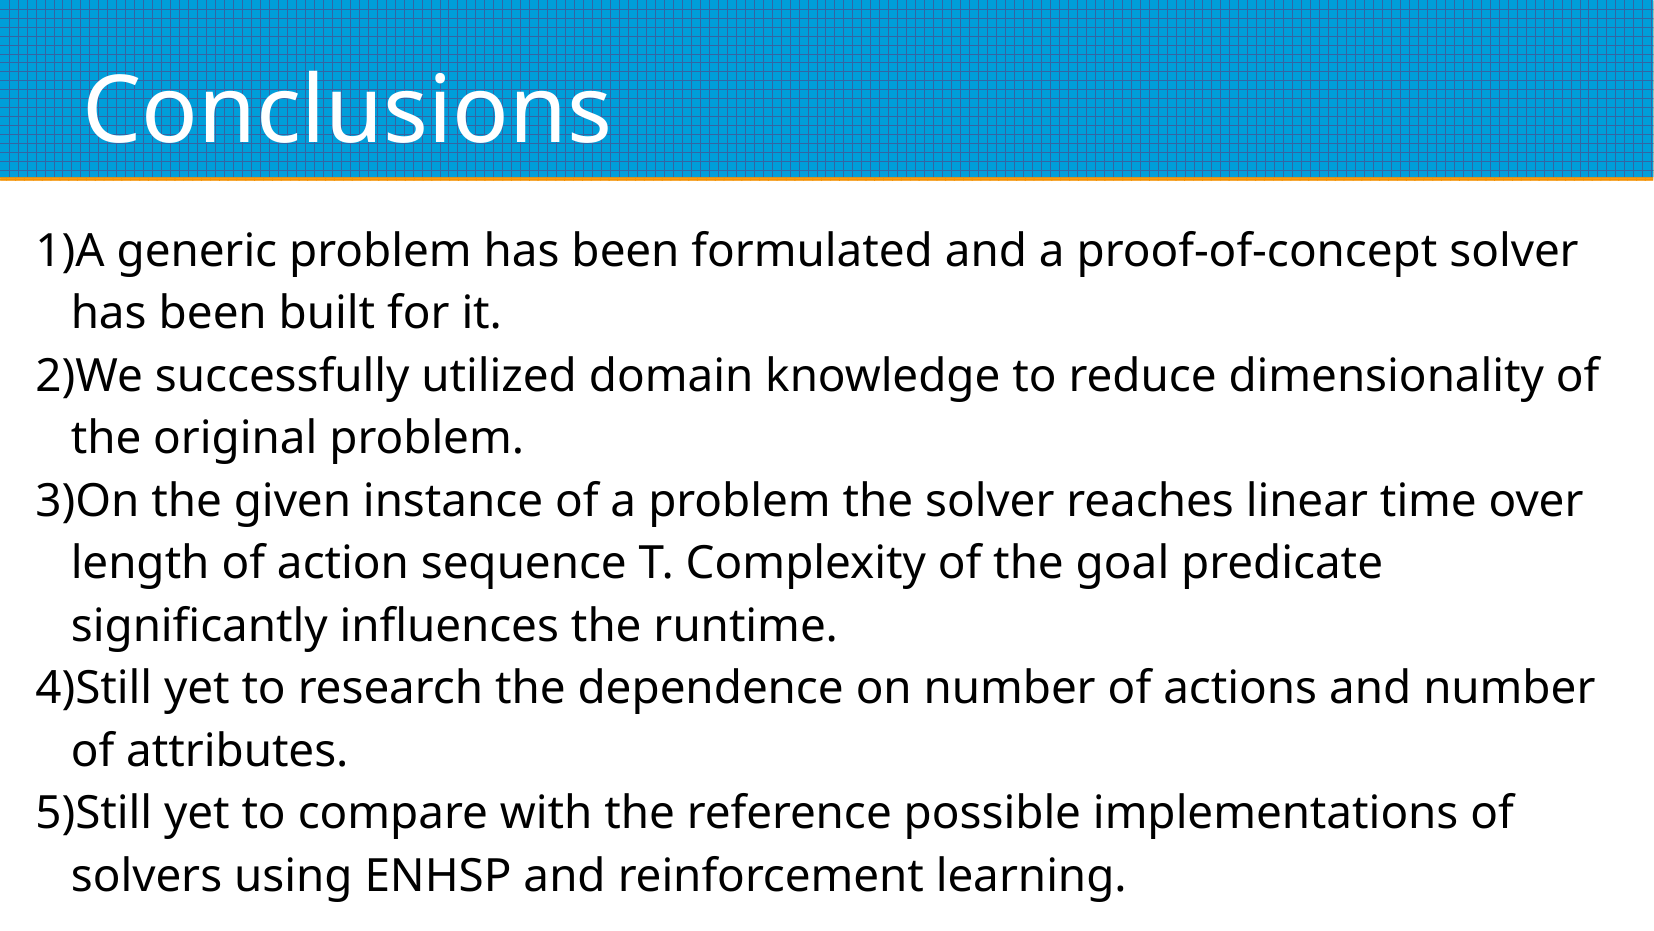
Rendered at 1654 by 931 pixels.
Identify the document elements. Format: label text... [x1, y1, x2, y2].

title Conclusions [82, 14, 1571, 171]
text_box A generic problem has been formulated and a proof-of-concept solver has been built for it. We successfully utilized domain knowledge to reduce dimensionality of the original problem. On the given instance of a problem the solver reaches linear time over length of action sequence T. Complexity of the goal predicate significantly influences the runtime. Still yet to research the dependence on number of actions and number of attributes. Still yet to compare with the reference possible implementations of solvers using ENHSP and reinforcement learning. [29, 206, 1625, 916]
